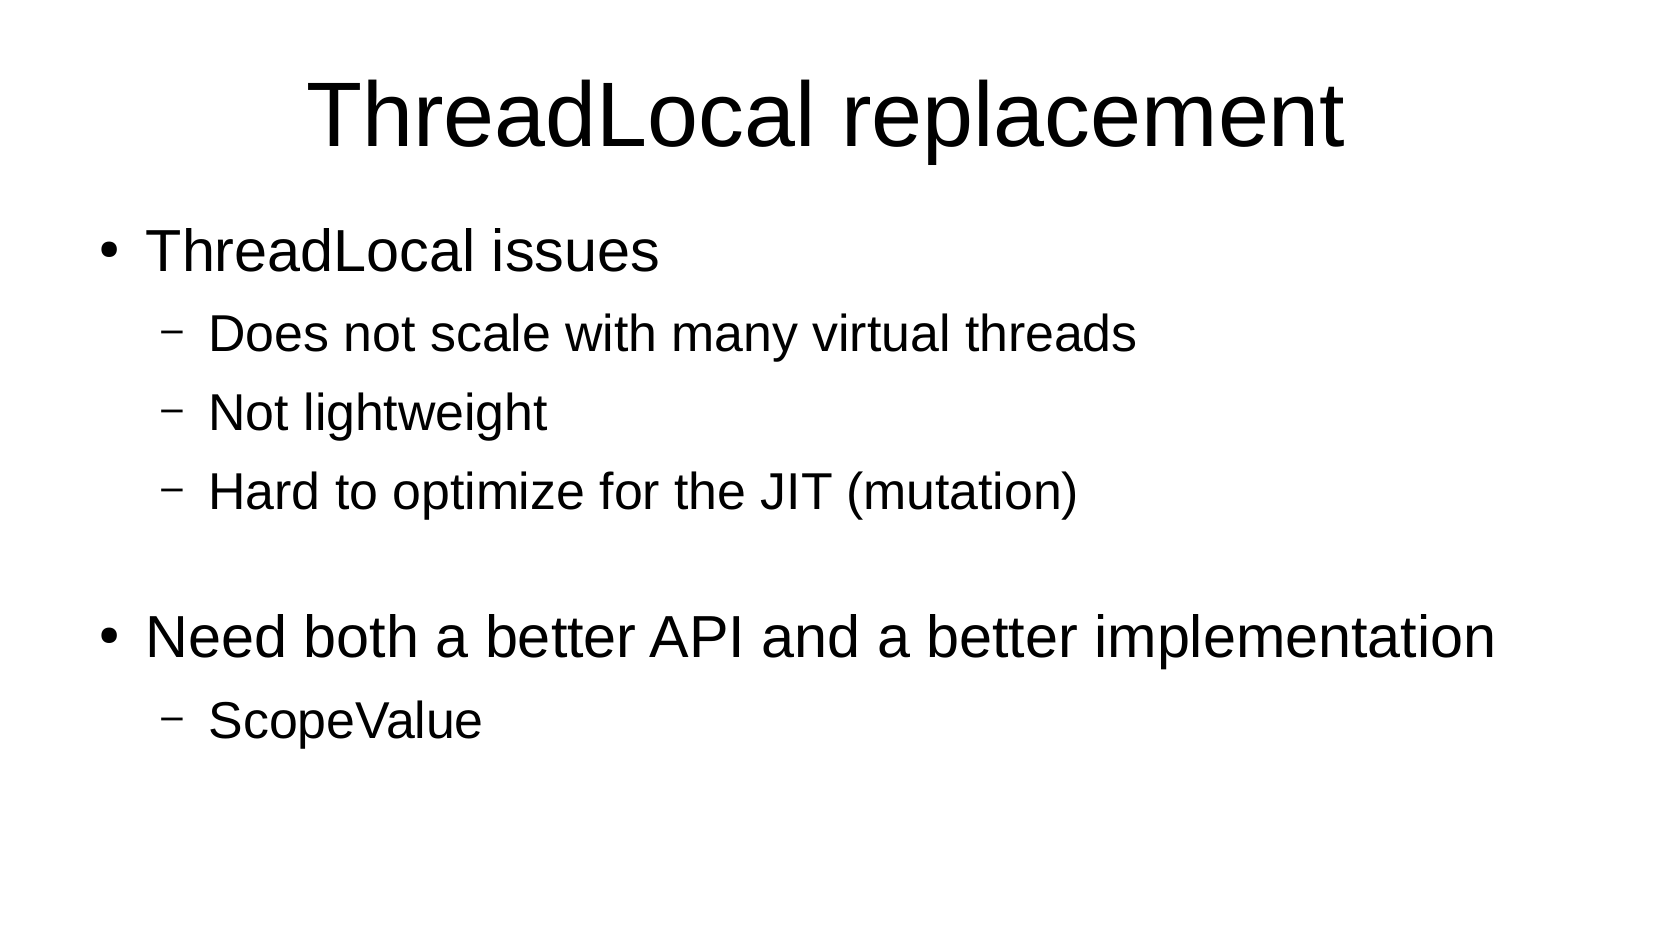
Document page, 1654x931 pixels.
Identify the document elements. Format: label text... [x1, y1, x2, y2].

title ThreadLocal replacement [82, 37, 1571, 193]
list ThreadLocal issues Does not scale with many virtual threads Not lightweight Hard to optimize for the JIT (mutation) Need both a better API and a better implementation ScopeValue [82, 217, 1571, 758]
